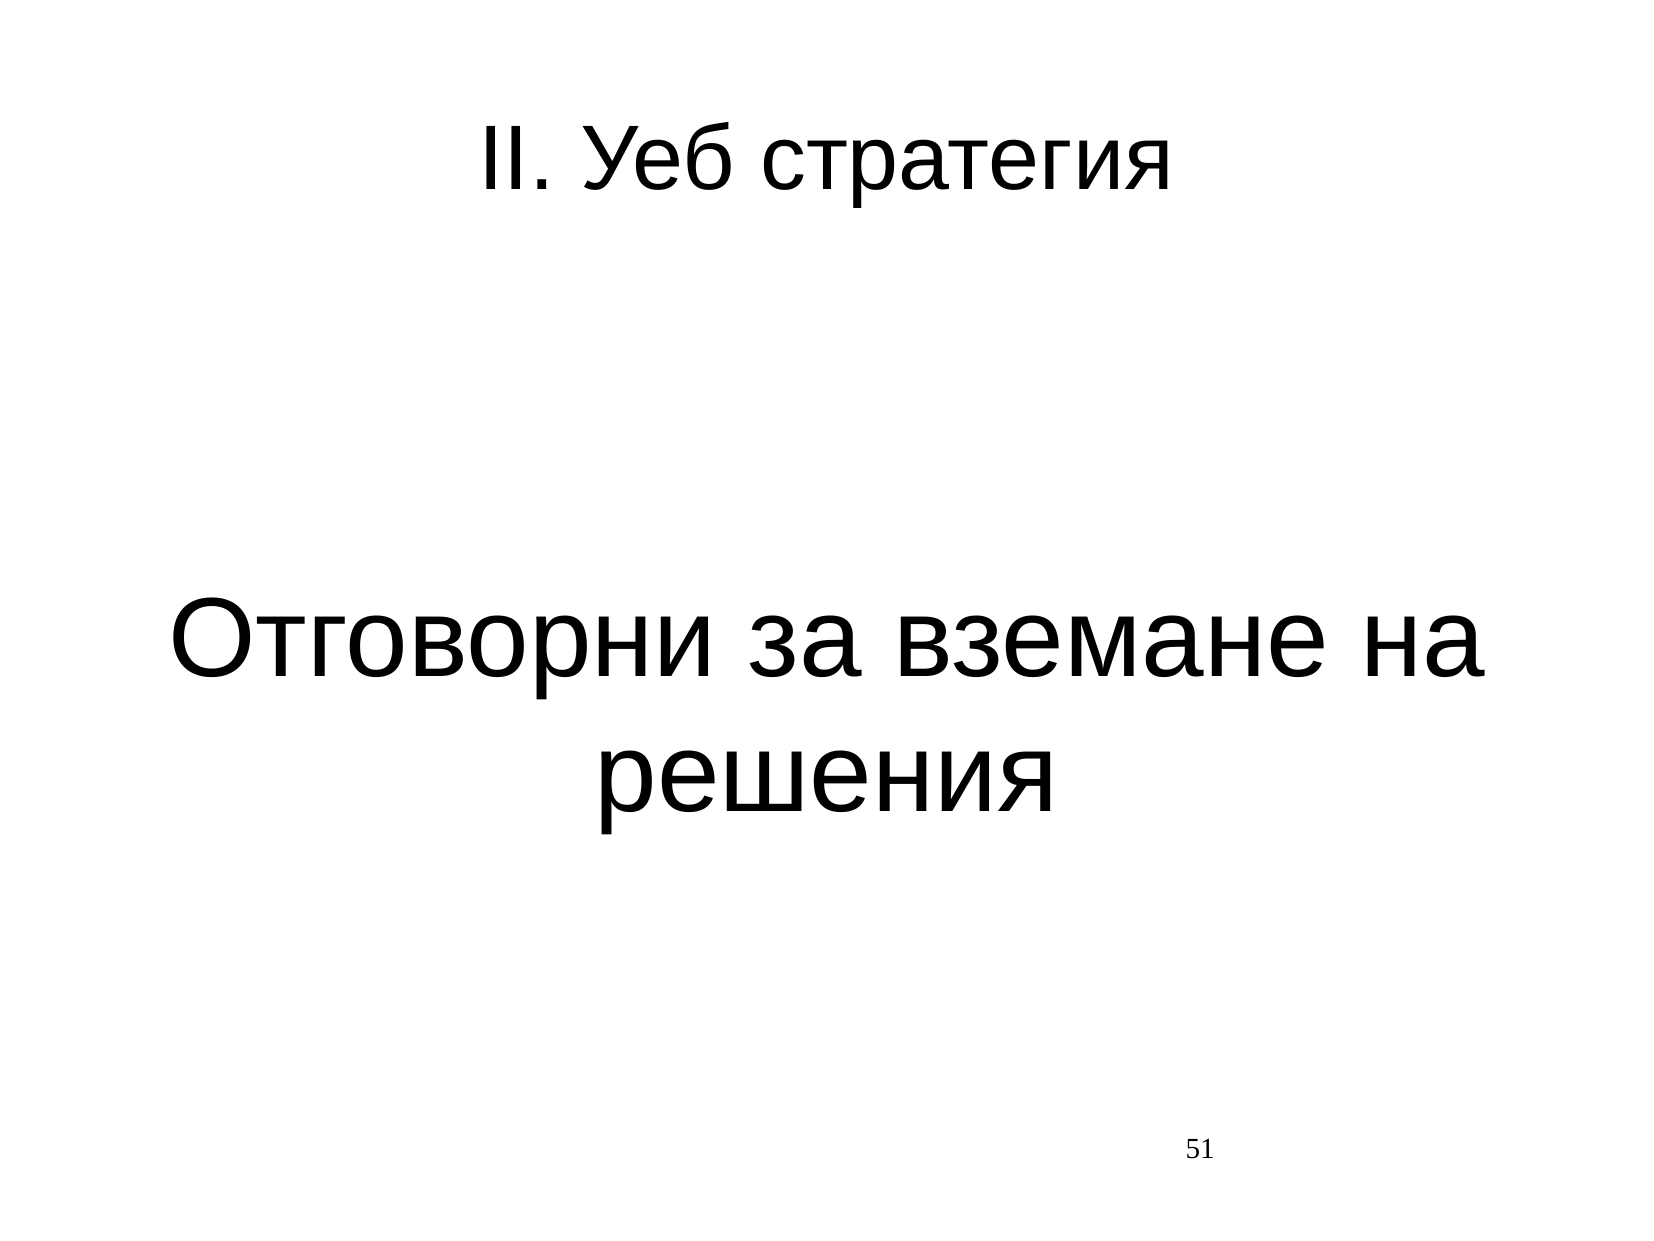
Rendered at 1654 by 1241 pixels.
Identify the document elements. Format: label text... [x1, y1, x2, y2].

title II. Уеб стратегия [82, 49, 1571, 257]
text_box [1185, 1129, 1571, 1216]
subtitle Отговорни за вземане на решения [82, 290, 1571, 1109]
